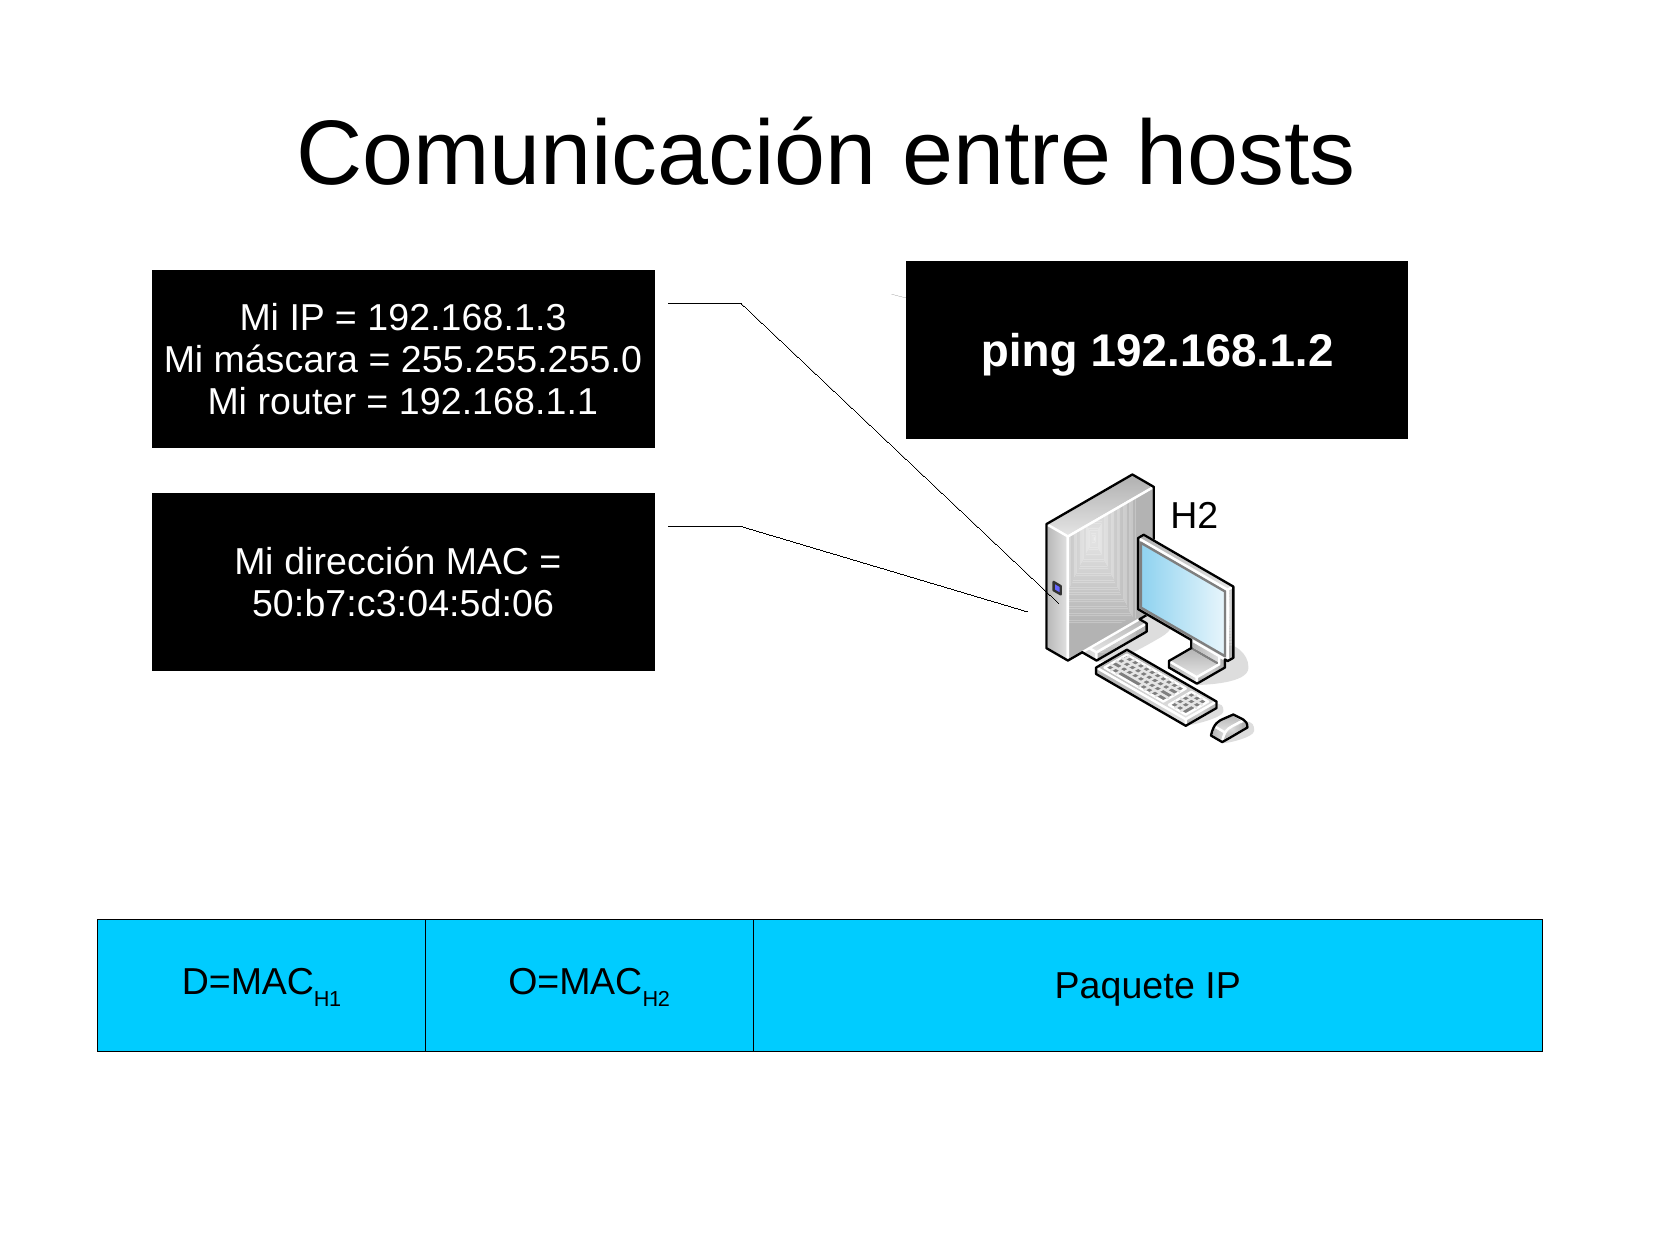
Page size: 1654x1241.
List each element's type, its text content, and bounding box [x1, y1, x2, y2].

text_box D=MACH1 [97, 919, 425, 1052]
text_box Mi dirección MAC = 50:b7:c3:04:5d:06 [152, 493, 654, 671]
text_box H2 [1155, 486, 1234, 544]
text_box [1193, 705, 1223, 724]
text_box Mi IP = 192.168.1.3 Mi máscara = 255.255.255.0 Mi router = 192.168.1.1 [152, 271, 654, 448]
text_box [1201, 647, 1248, 684]
text_box [1048, 477, 1152, 658]
text_box O=MACH2 [425, 919, 753, 1052]
text_box [1227, 722, 1253, 742]
text_box [1213, 717, 1245, 740]
text_box Paquete IP [753, 919, 1543, 1052]
text_box ping 192.168.1.2 [891, 261, 1408, 439]
title Comunicación entre hosts [82, 49, 1571, 257]
text_box [1098, 652, 1215, 723]
text_box [1140, 537, 1232, 681]
text_box [1100, 617, 1169, 661]
